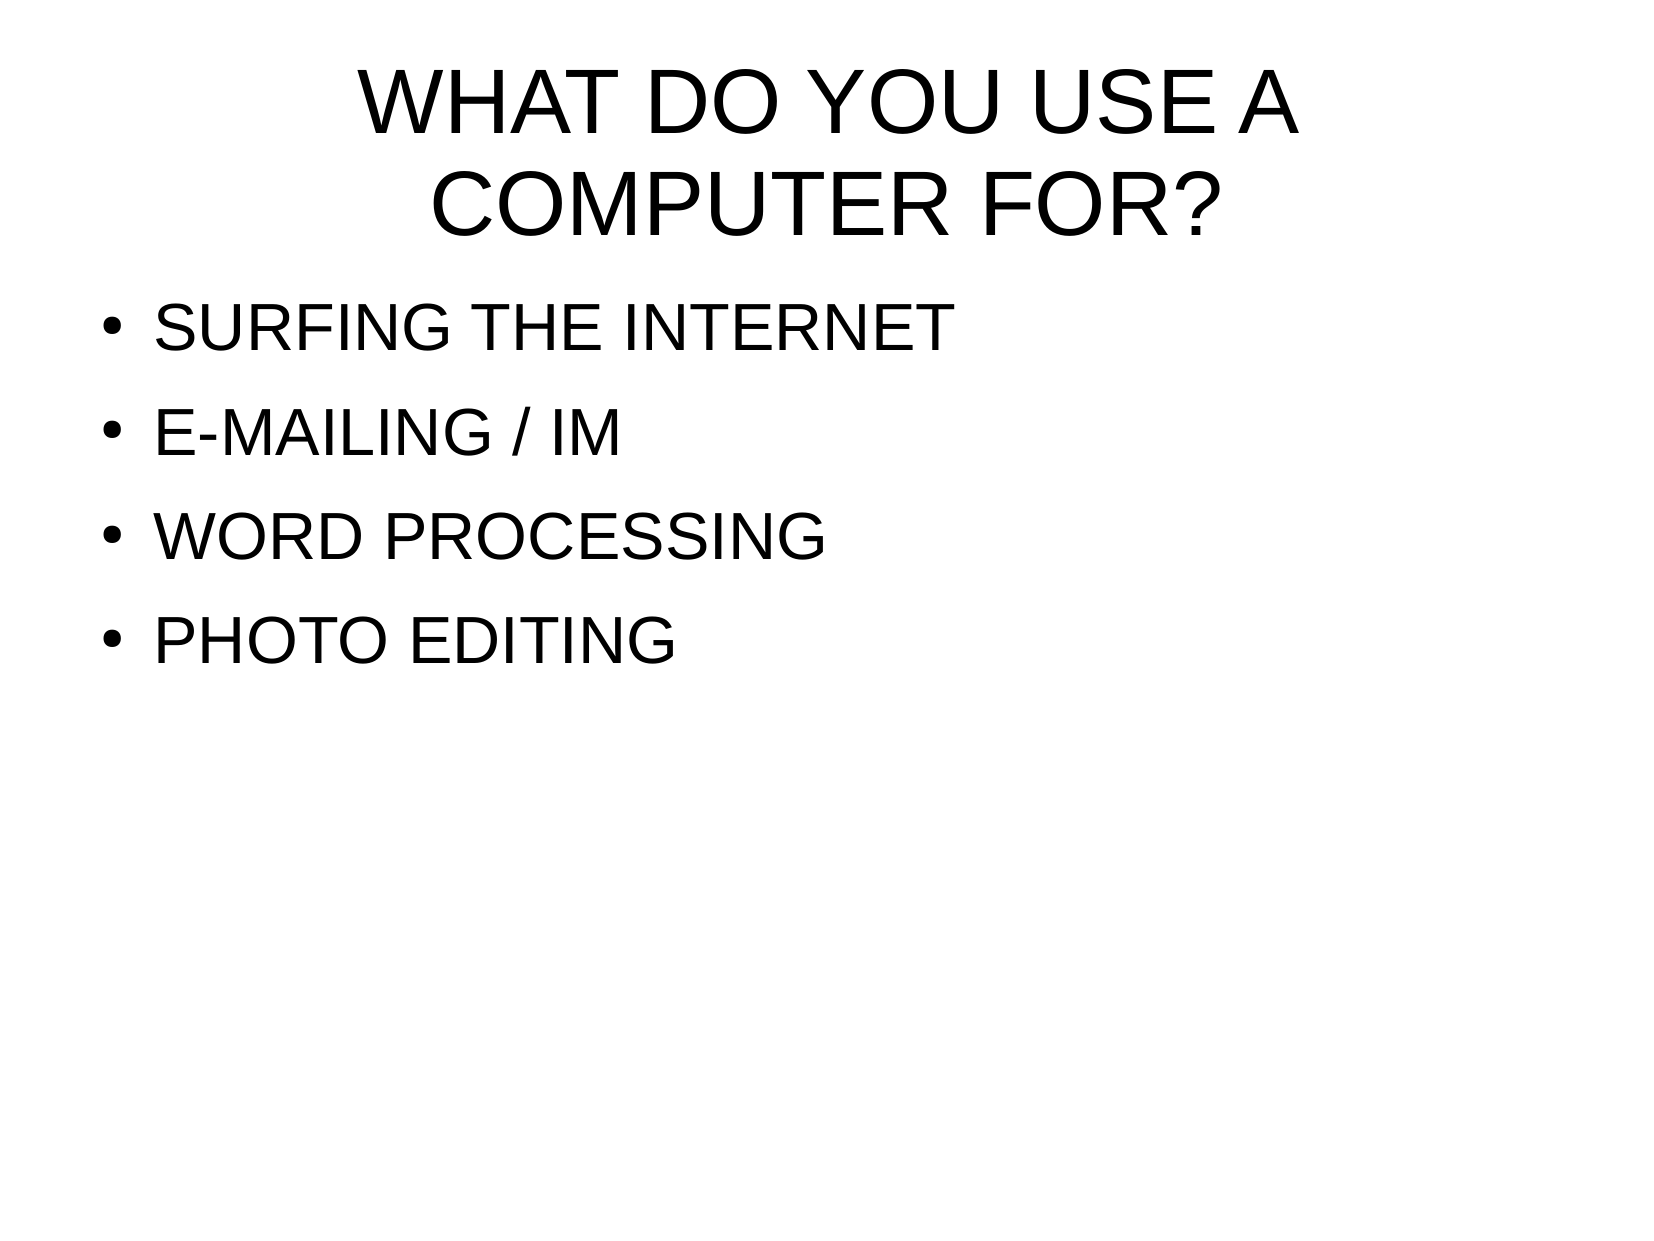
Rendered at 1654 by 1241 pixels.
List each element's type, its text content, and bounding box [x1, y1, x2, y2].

list SURFING THE INTERNET E-MAILING / IM WORD PROCESSING PHOTO EDITING [82, 290, 1571, 1010]
title WHAT DO YOU USE A COMPUTER FOR? [82, 49, 1571, 257]
